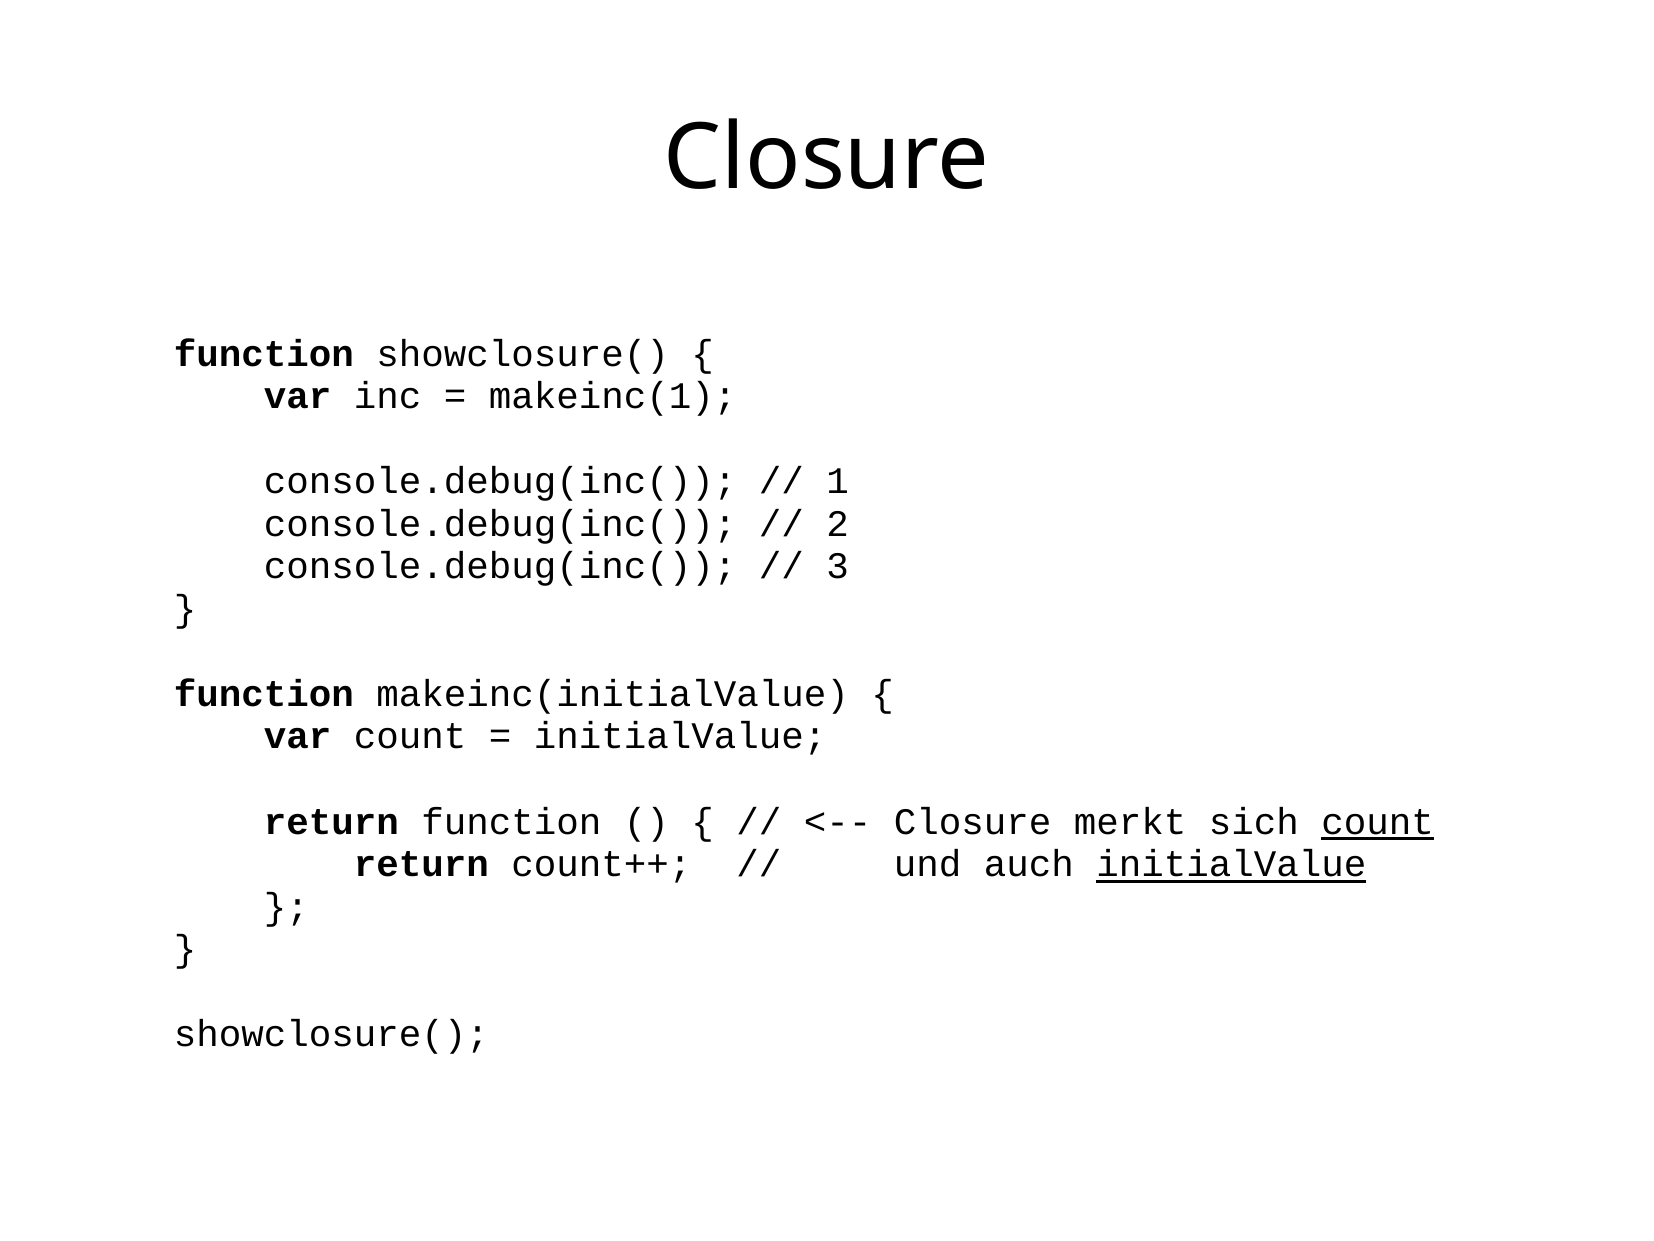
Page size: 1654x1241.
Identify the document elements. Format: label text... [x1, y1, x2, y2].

title Closure [82, 56, 1571, 250]
text_box function showclosure() { var inc = makeinc(1); console.debug(inc()); // 1 console.debug(inc()); // 2 console.debug(inc()); // 3 } function makeinc(initialValue) { var count = initialValue; return function () { // <-- Closure merkt sich count return count++; // und auch initialValue }; } showclosure(); [159, 327, 1506, 1066]
